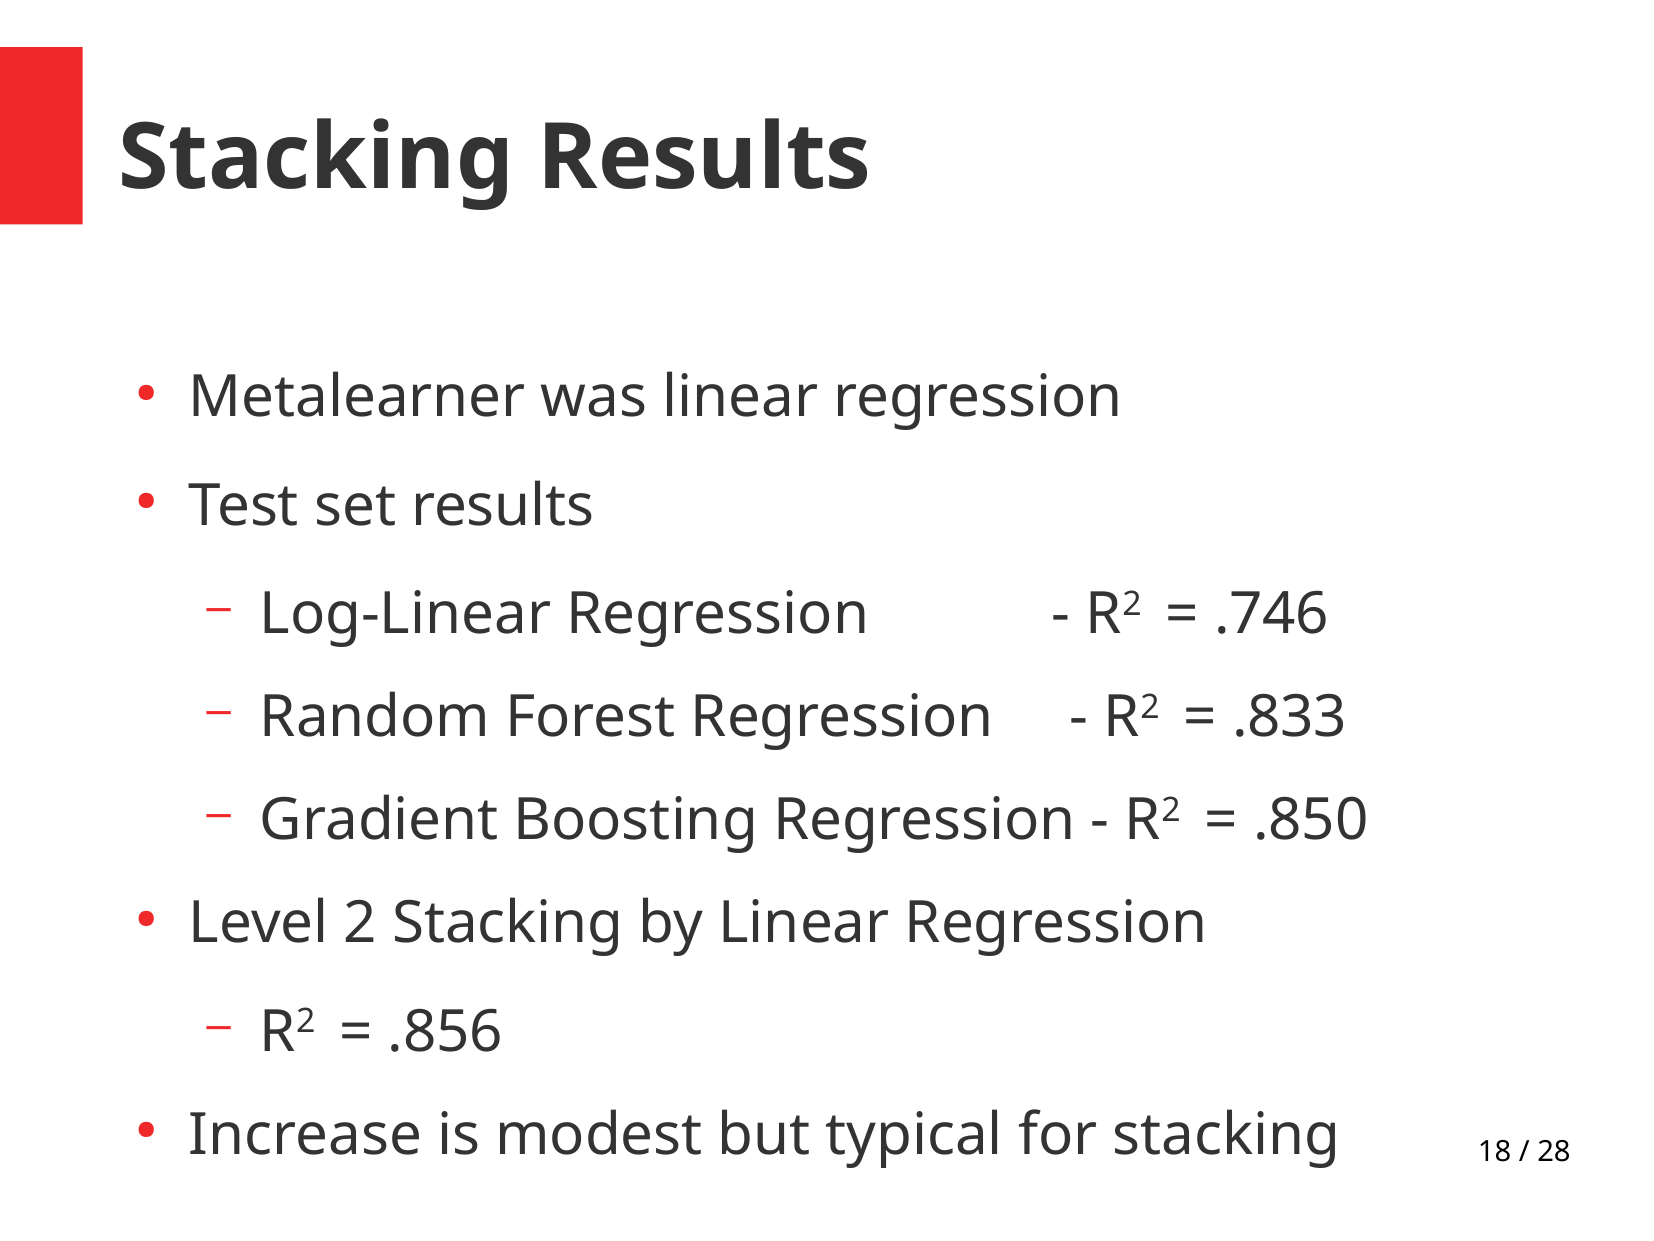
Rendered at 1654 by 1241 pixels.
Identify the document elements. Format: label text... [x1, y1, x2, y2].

list Metalearner was linear regression Test set results Log-Linear Regression - R2 = .746 Random Forest Regression - R2 = .833 Gradient Boosting Regression - R2 = .850 Level 2 Stacking by Linear Regression R2 = .856 Increase is modest but typical for stacking [118, 354, 1536, 1074]
title Stacking Results [118, 49, 1571, 257]
